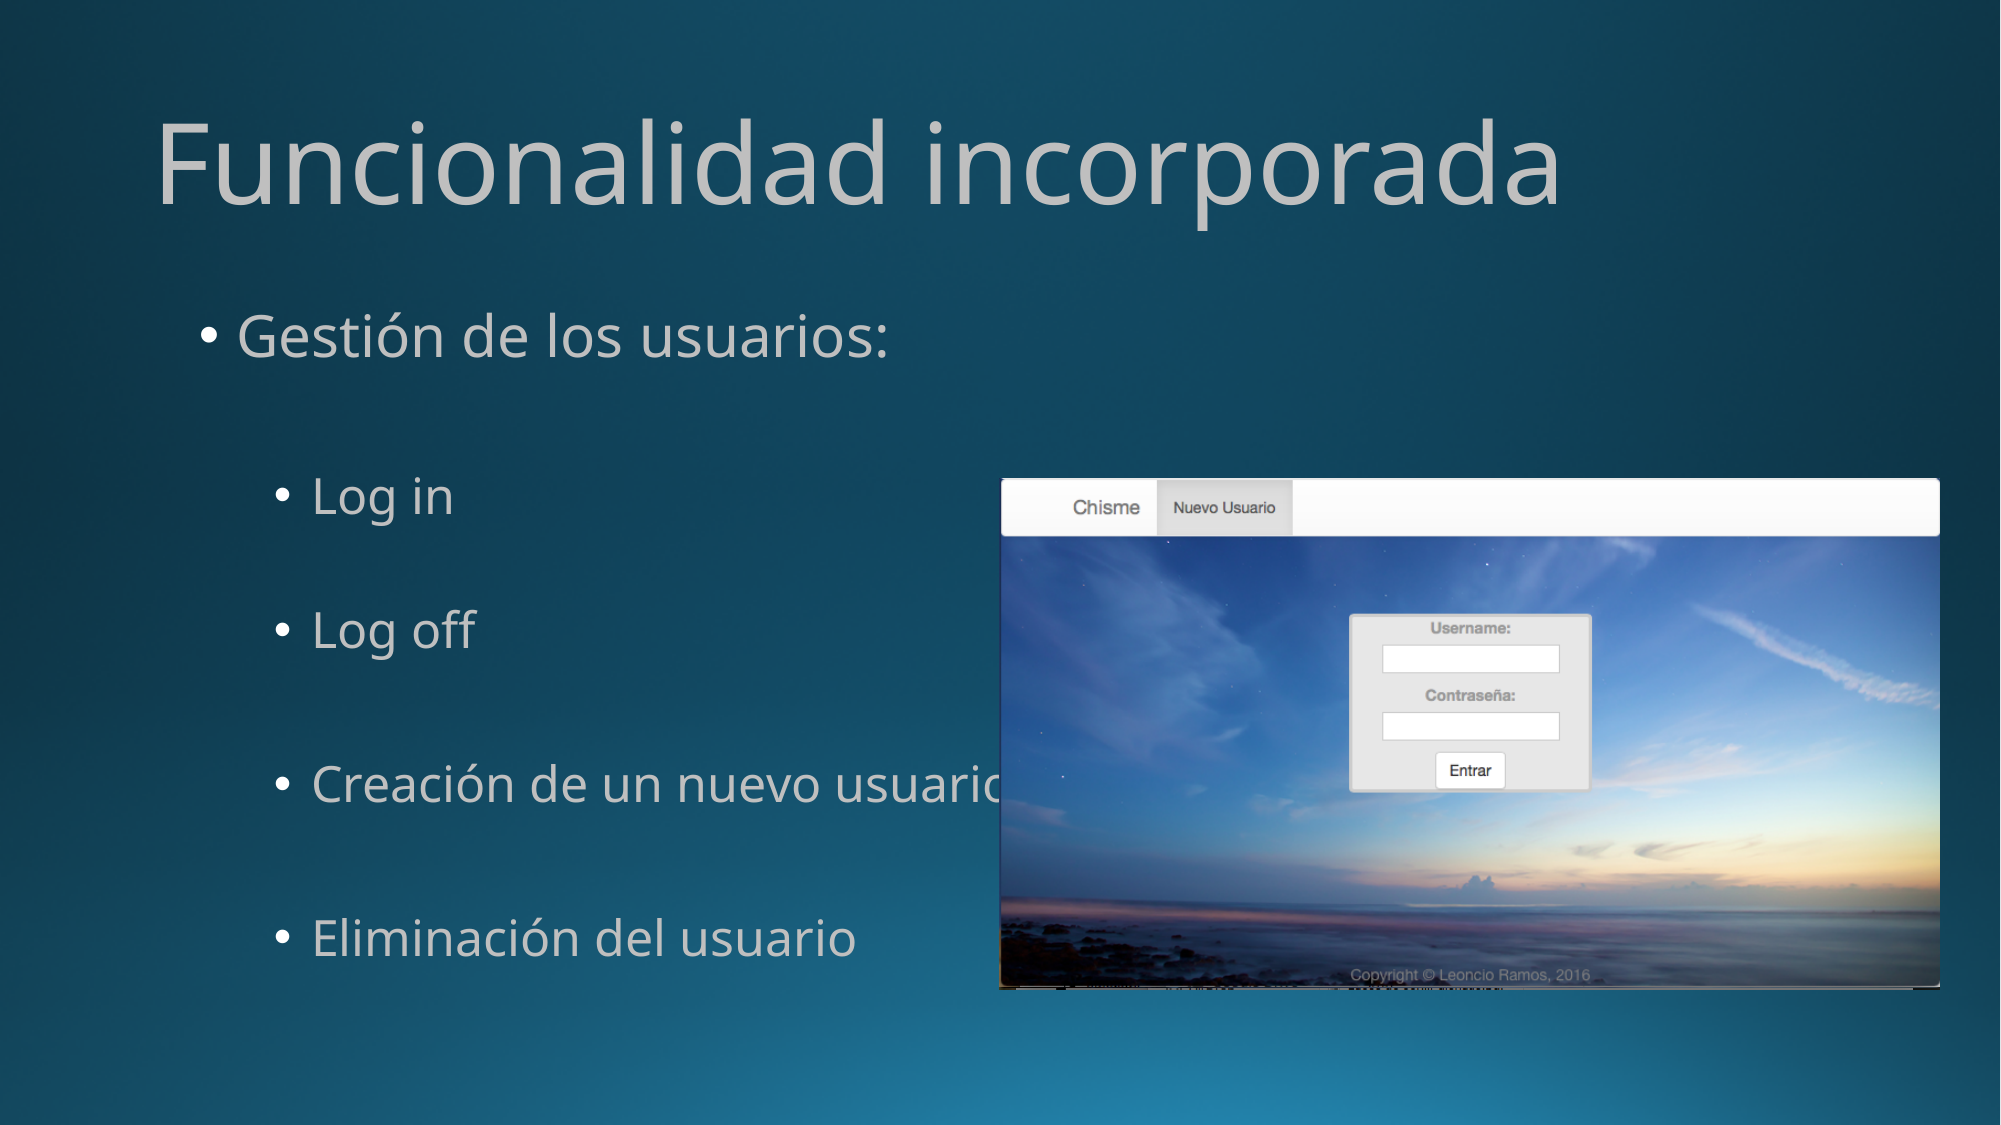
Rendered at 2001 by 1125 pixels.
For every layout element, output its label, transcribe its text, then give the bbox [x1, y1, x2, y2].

title Funcionalidad incorporada [137, 59, 1863, 278]
list Gestión de los usuarios: Log in Log off Creación de un nuevo usuario Eliminación del usuario [183, 299, 1863, 1014]
picture [0, 0, 2001, 1125]
